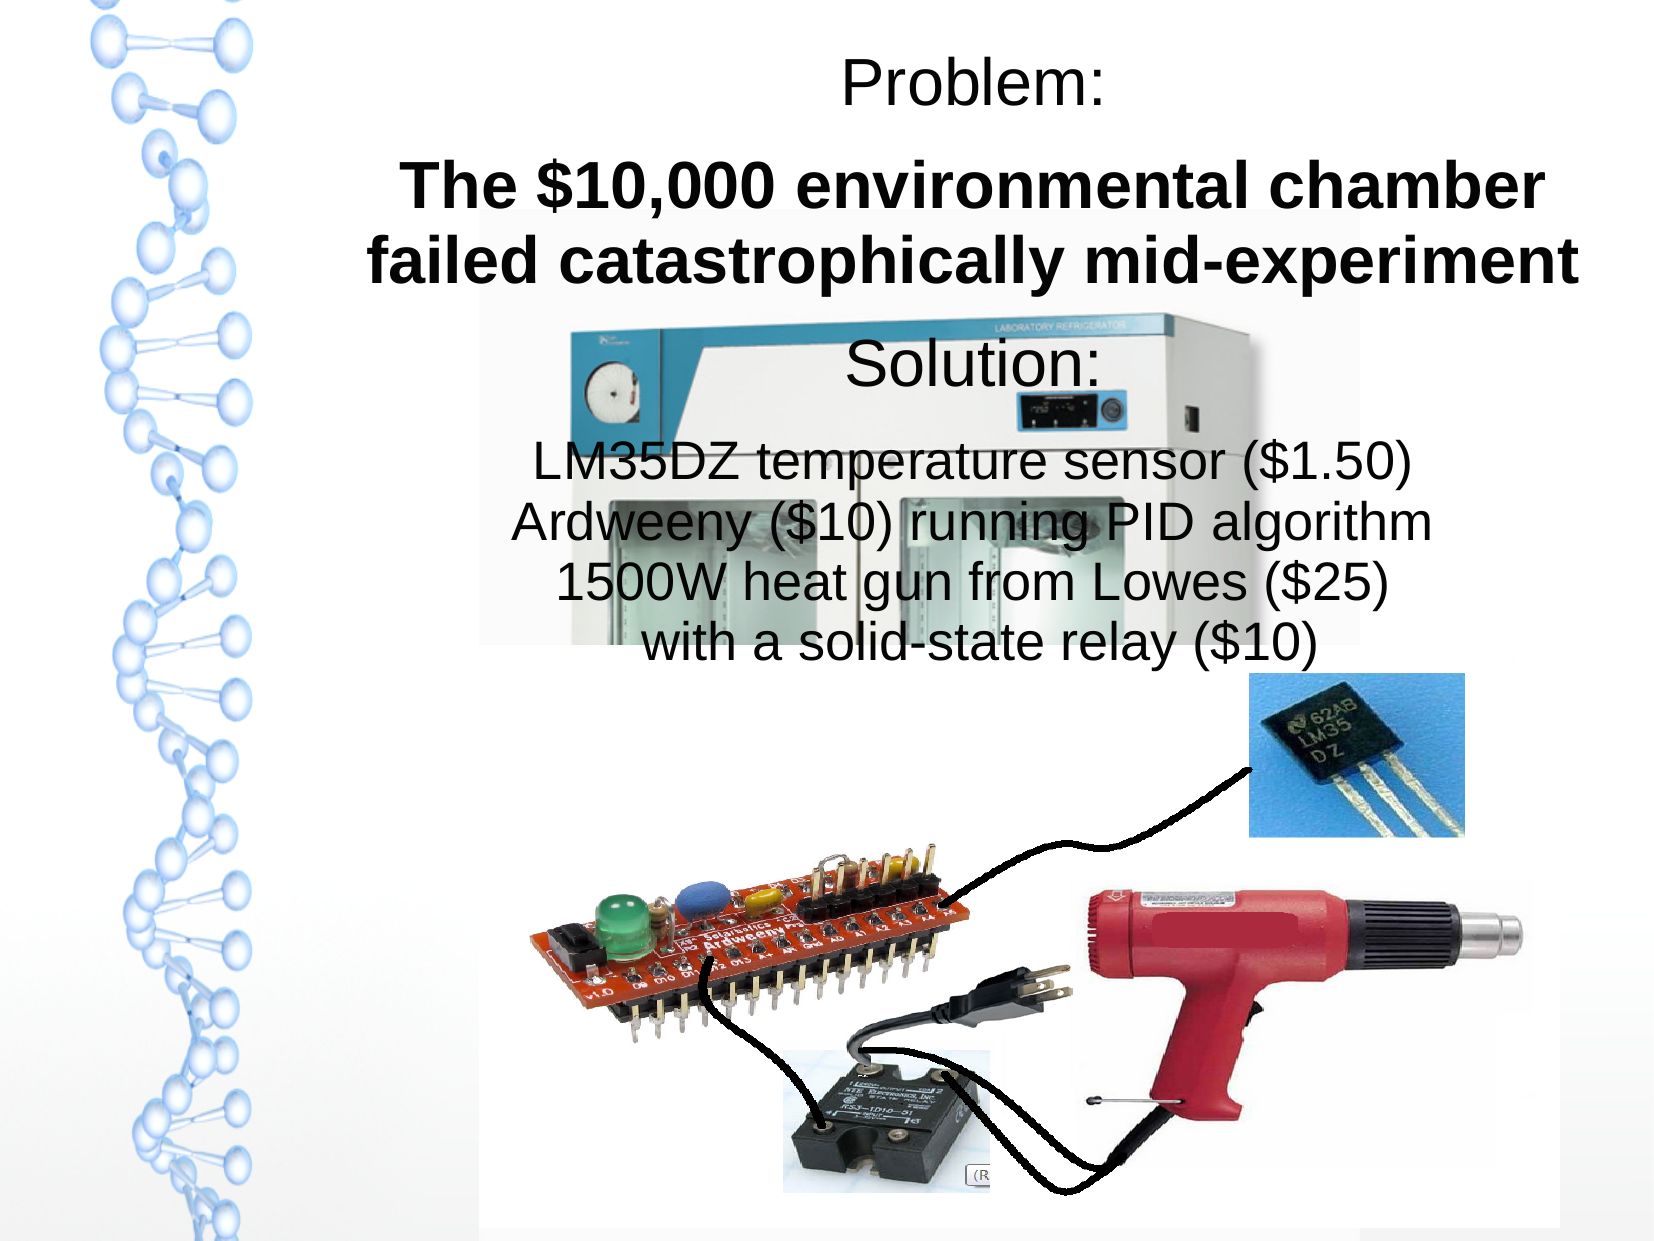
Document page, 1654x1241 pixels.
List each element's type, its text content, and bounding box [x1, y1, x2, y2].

picture [0, 0, 1654, 1241]
text_box Problem: The $10,000 environmental chamber failed catastrophically mid-experiment Solution: LM35DZ temperature sensor ($1.50) Ardweeny ($10) running PID algorithm 1500W heat gun from Lowes ($25) with a solid-state relay ($10) [309, 28, 1638, 690]
